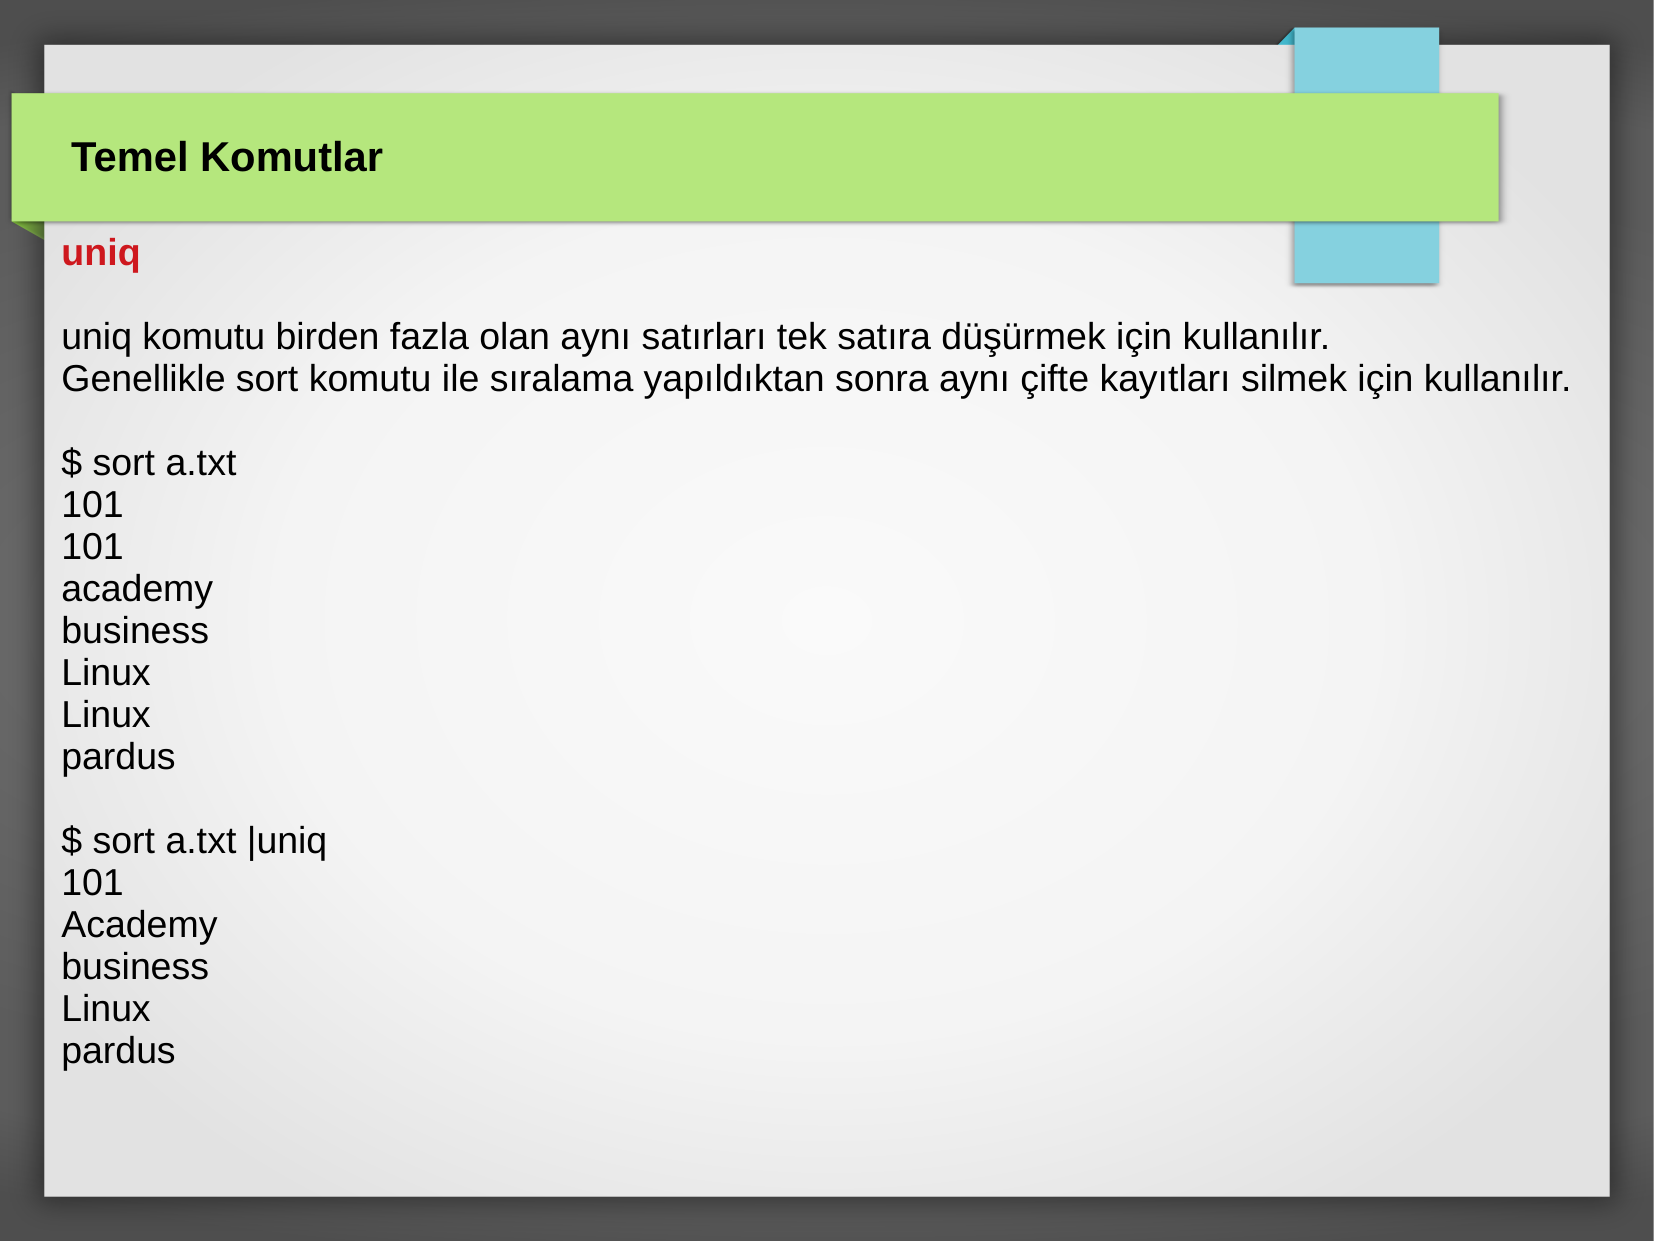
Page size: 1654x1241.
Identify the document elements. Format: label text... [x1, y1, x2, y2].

text_box Temel Komutlar [56, 126, 426, 207]
picture [0, 0, 1654, 1241]
text_box uniq uniq komutu birden fazla olan aynı satırları tek satıra düşürmek için kullanılır. Genellikle sort komutu ile sıralama yapıldıktan sonra aynı çifte kayıtları silmek için kullanılır. $ sort a.txt 101 101 academy business Linux Linux pardus $ sort a.txt |uniq 101 Academy business Linux pardus [46, 224, 1619, 1121]
